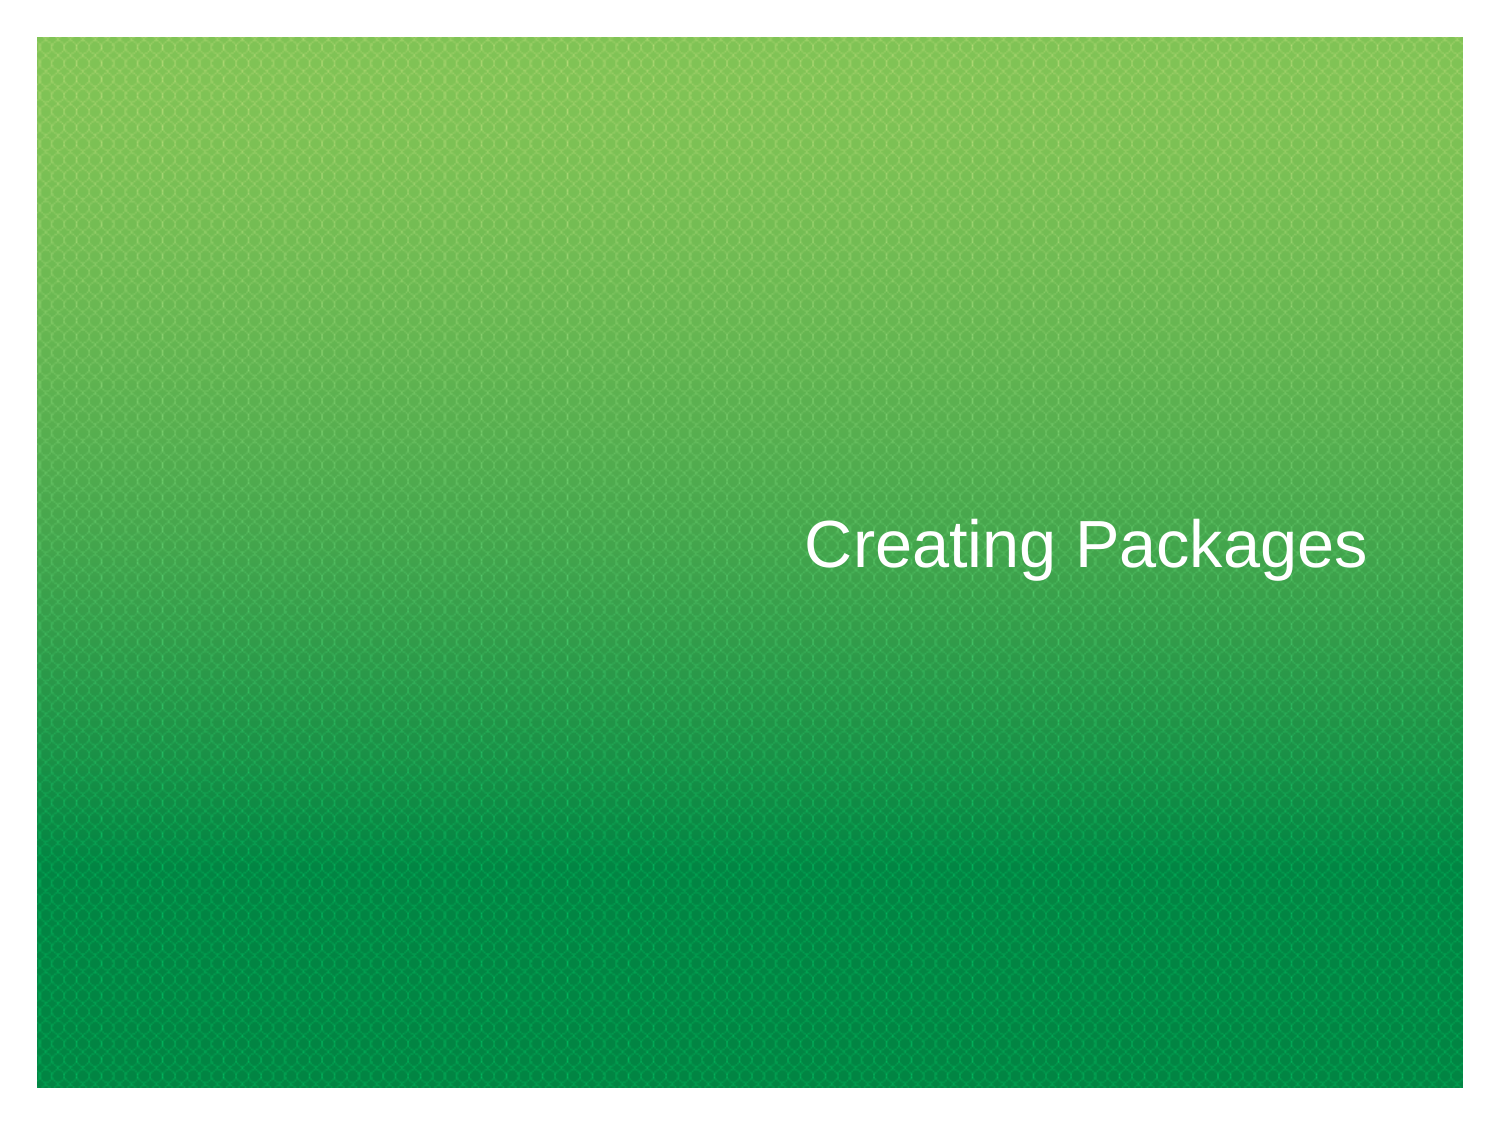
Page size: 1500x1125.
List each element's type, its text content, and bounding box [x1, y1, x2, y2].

picture [37, 37, 1463, 1088]
title Creating Packages [135, 450, 1369, 638]
